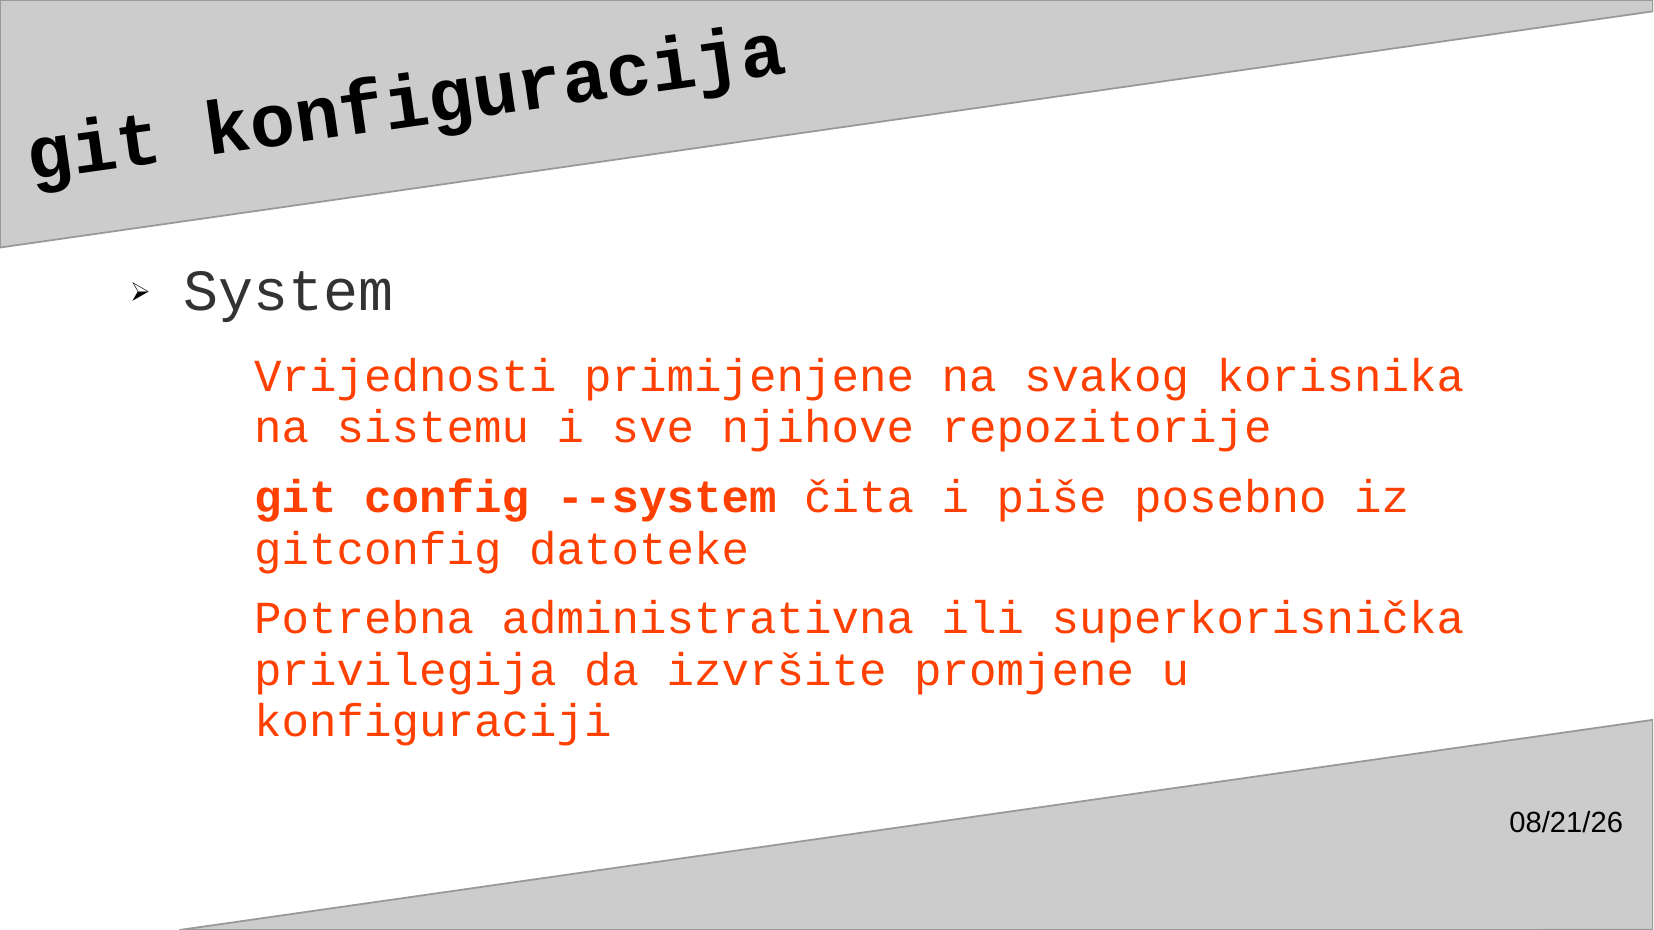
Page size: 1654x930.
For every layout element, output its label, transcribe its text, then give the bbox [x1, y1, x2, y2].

title git konfiguracija [16, 0, 1501, 239]
list System Vrijednosti primijenjene na svakog korisnika na sistemu i sve njihove repozitorije git config --system čita i piše posebno iz gitconfig datoteke Potrebna administrativna ili superkorisnička privilegija da izvršite promjene u konfiguraciji [112, 262, 1493, 840]
